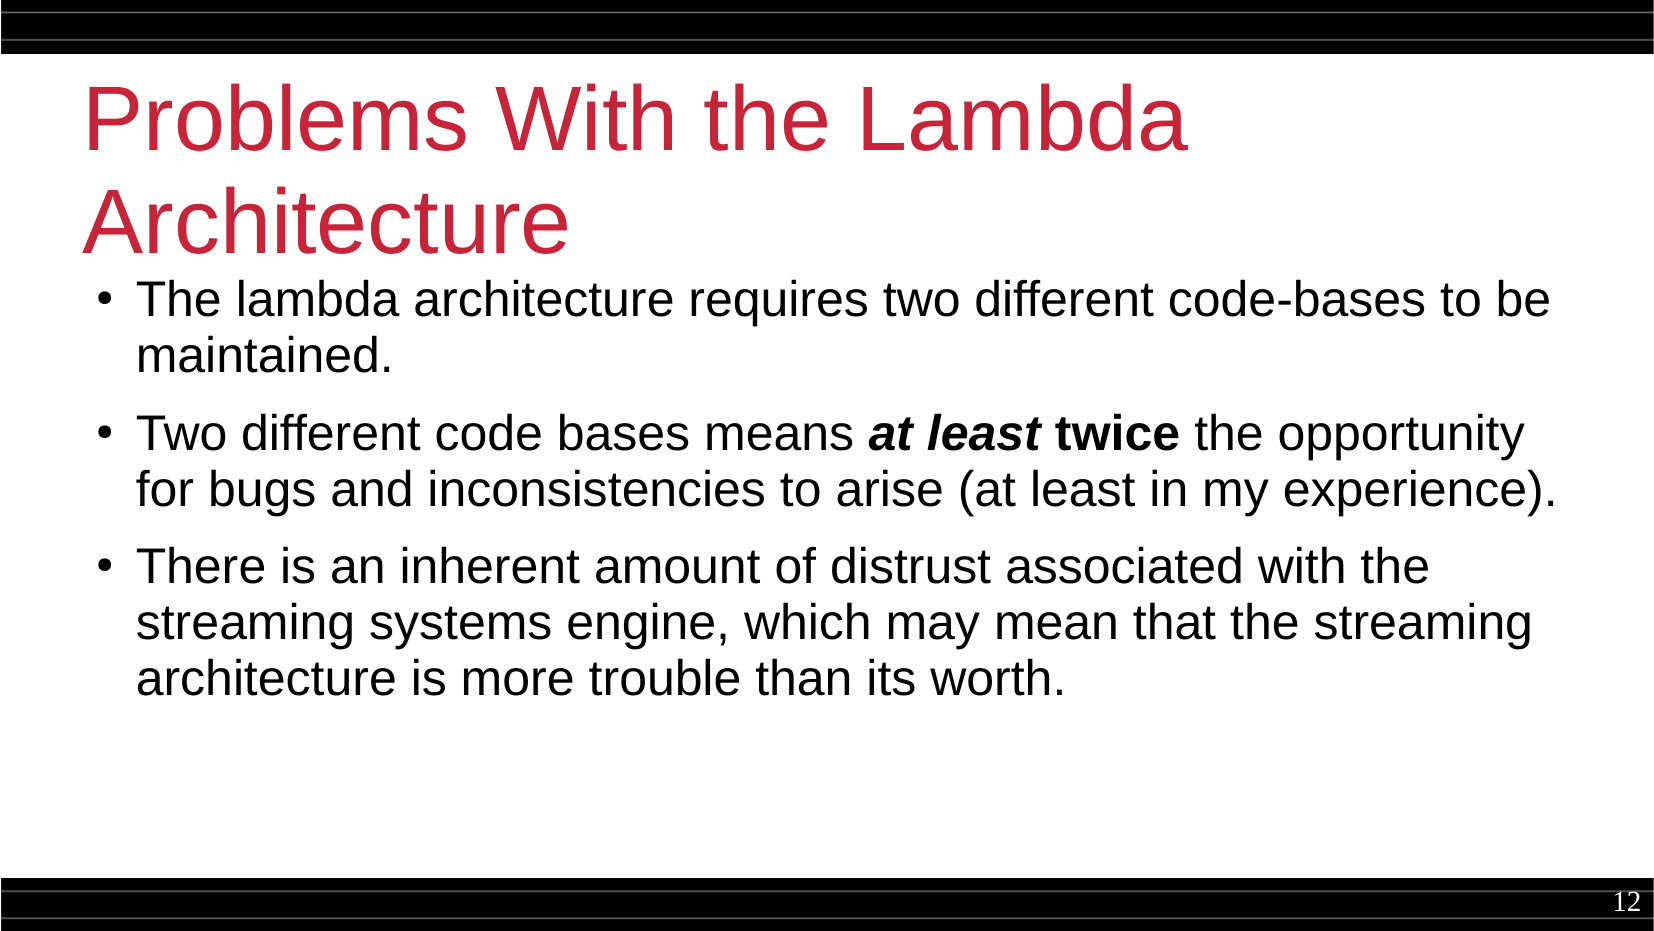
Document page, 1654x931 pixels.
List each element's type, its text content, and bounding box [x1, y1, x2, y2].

picture [1, 878, 1654, 931]
title Problems With the Lambda Architecture [82, 67, 1571, 271]
picture [1, 0, 1654, 54]
list The lambda architecture requires two different code-bases to be maintained. Two different code bases means at least twice the opportunity for bugs and inconsistencies to arise (at least in my experience). There is an inherent amount of distrust associated with the streaming systems engine, which may mean that the streaming architecture is more trouble than its worth. [82, 271, 1571, 758]
